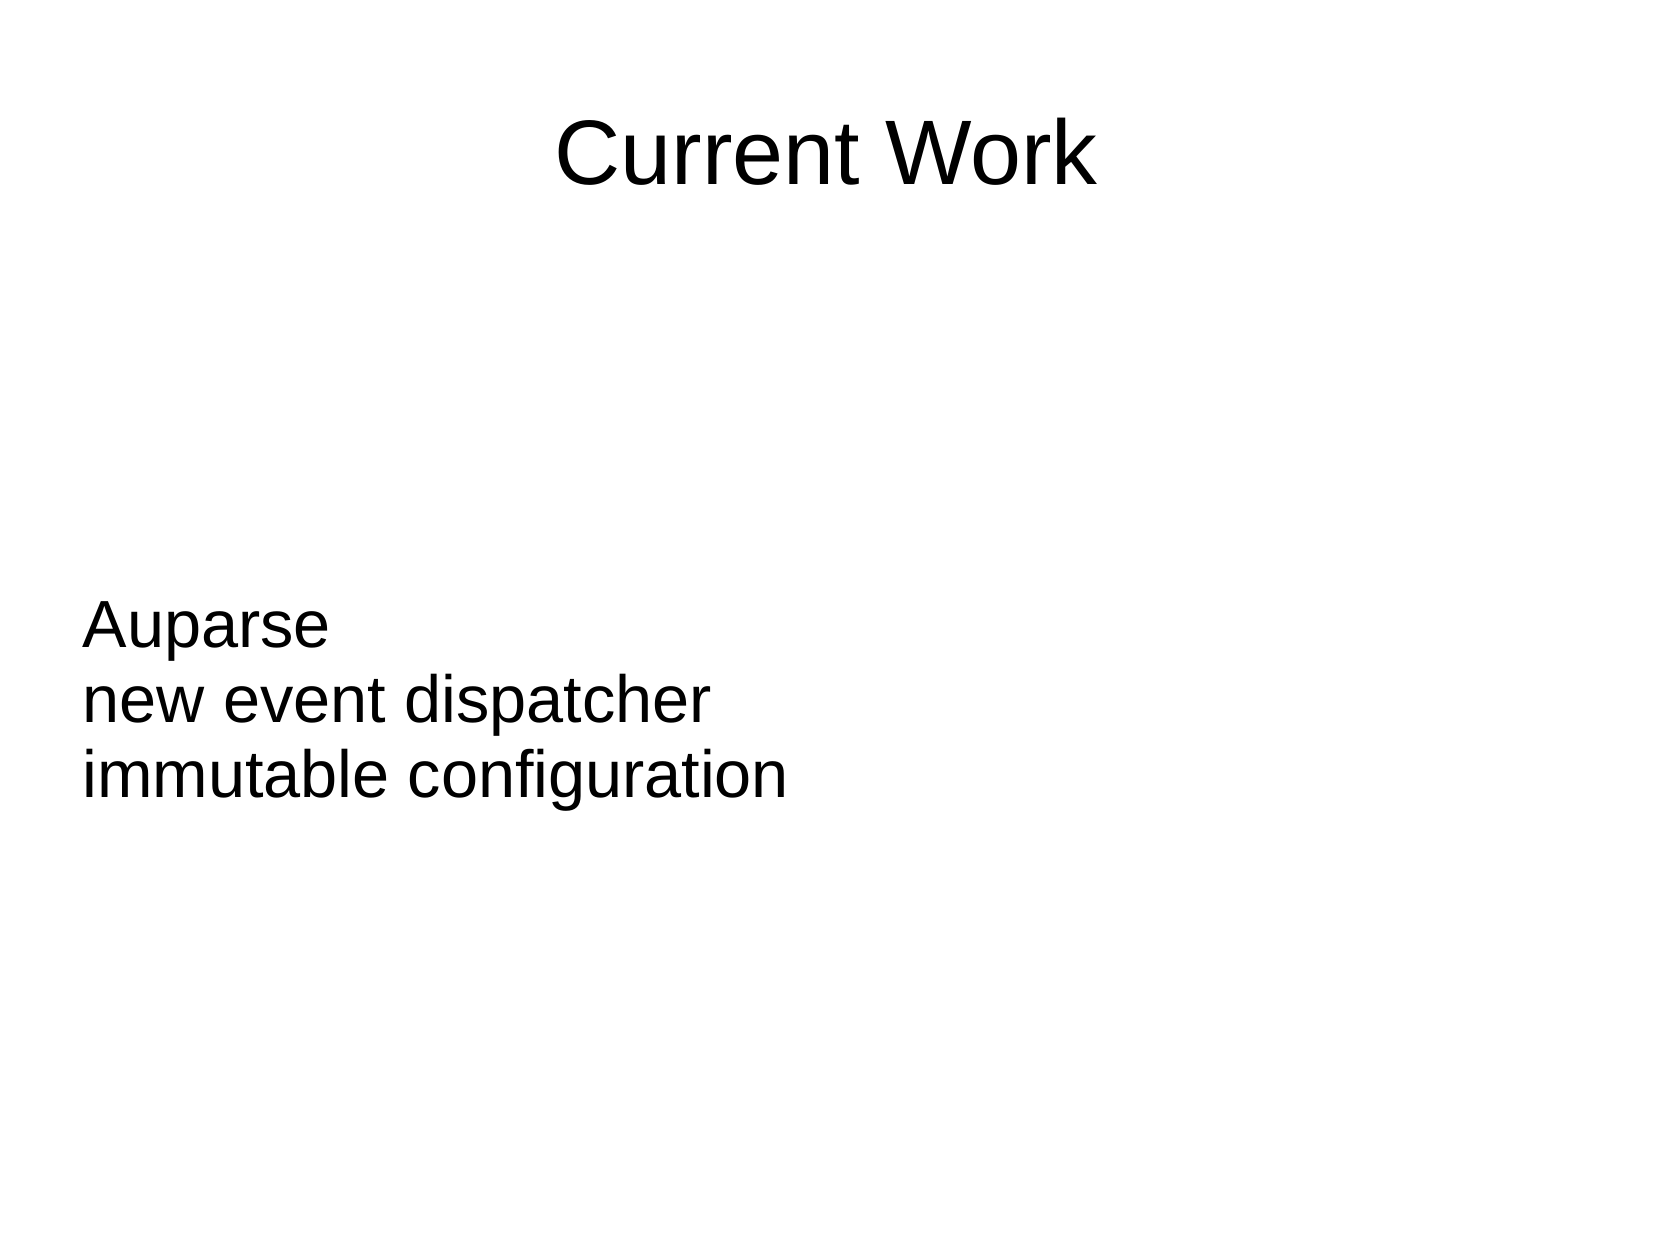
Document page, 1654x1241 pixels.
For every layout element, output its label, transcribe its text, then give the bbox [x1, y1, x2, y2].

title Current Work [82, 56, 1571, 250]
subtitle Auparse new event dispatcher immutable configuration [82, 297, 1571, 1102]
